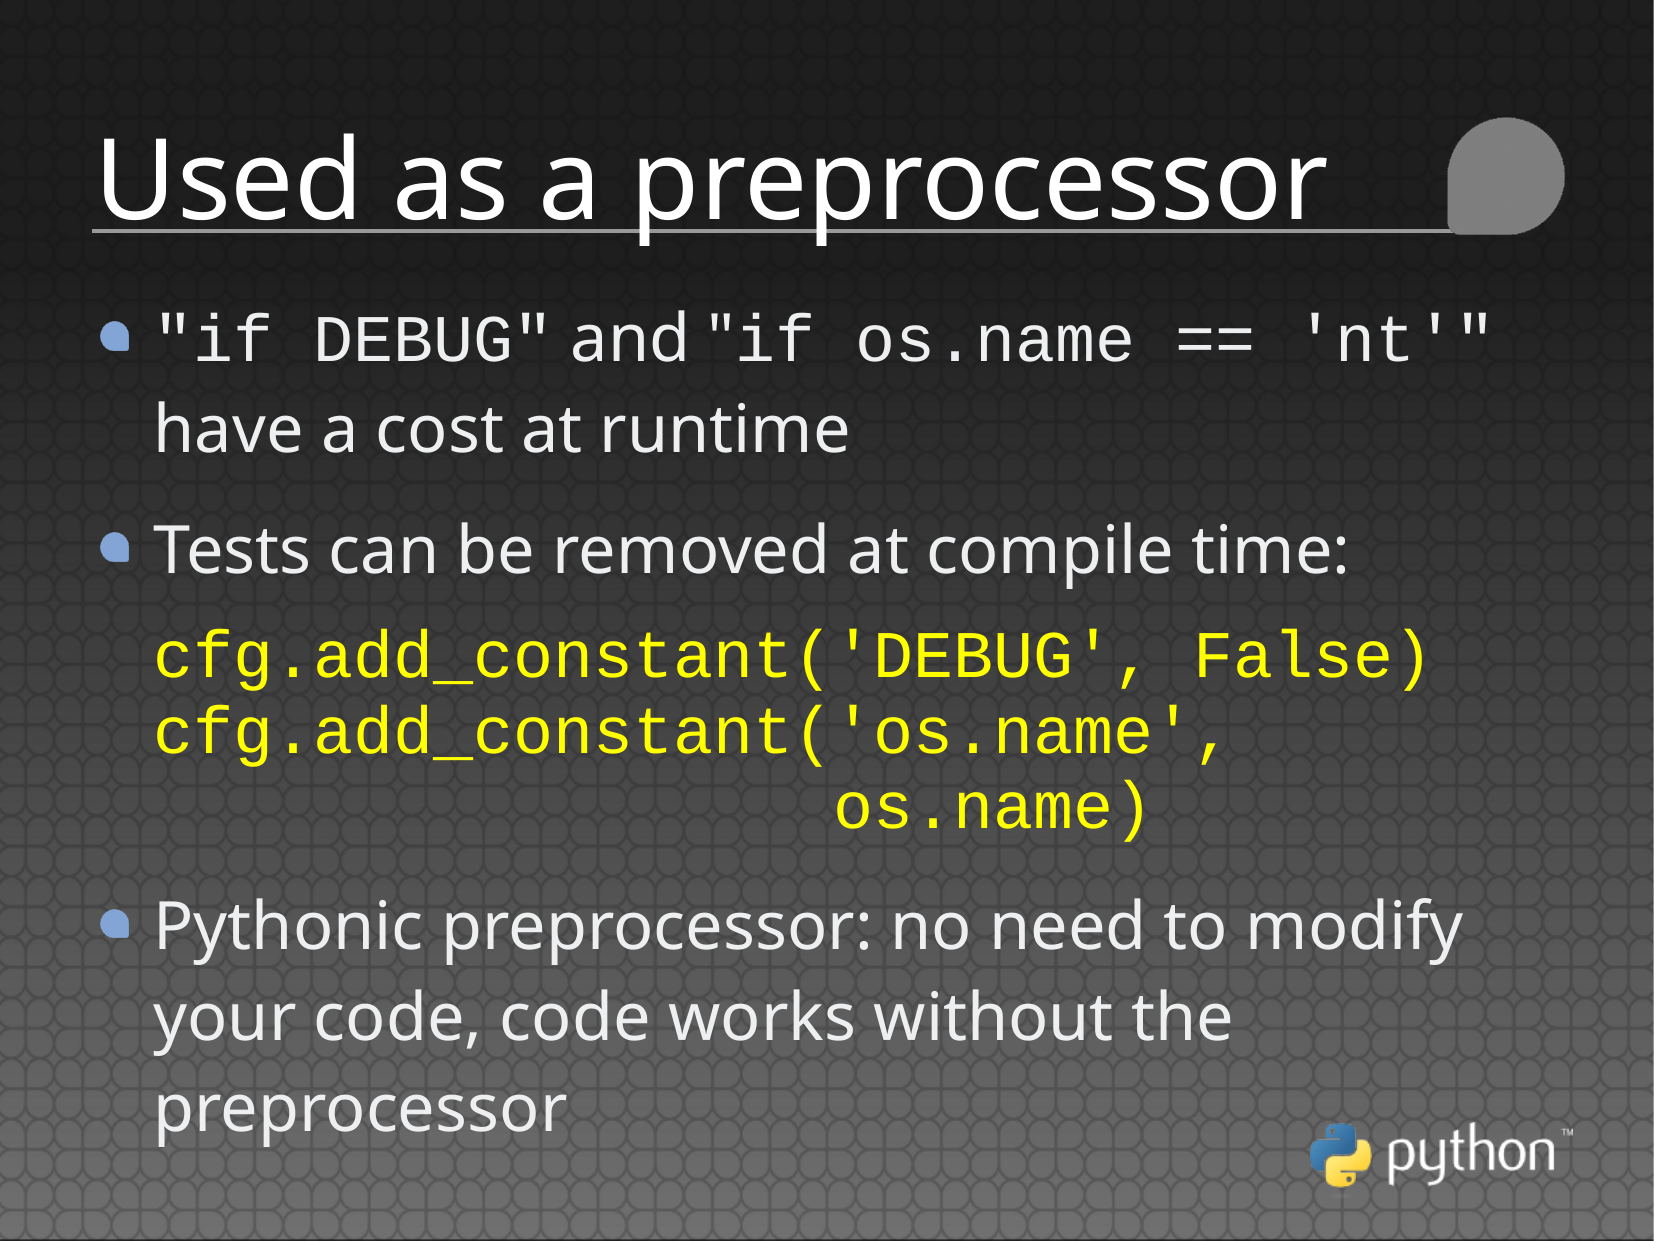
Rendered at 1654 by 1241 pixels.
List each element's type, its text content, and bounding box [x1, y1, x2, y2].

picture [0, 0, 1654, 1241]
title Used as a preprocessor [94, 100, 1426, 251]
list "if DEBUG" and "if os.name == 'nt'" have a cost at runtime Tests can be removed at compile time: cfg.add_constant('DEBUG', False) cfg.add_constant('os.name', os.name) Pythonic preprocessor: no need to modify your code, code works without the preprocessor [82, 290, 1571, 1094]
